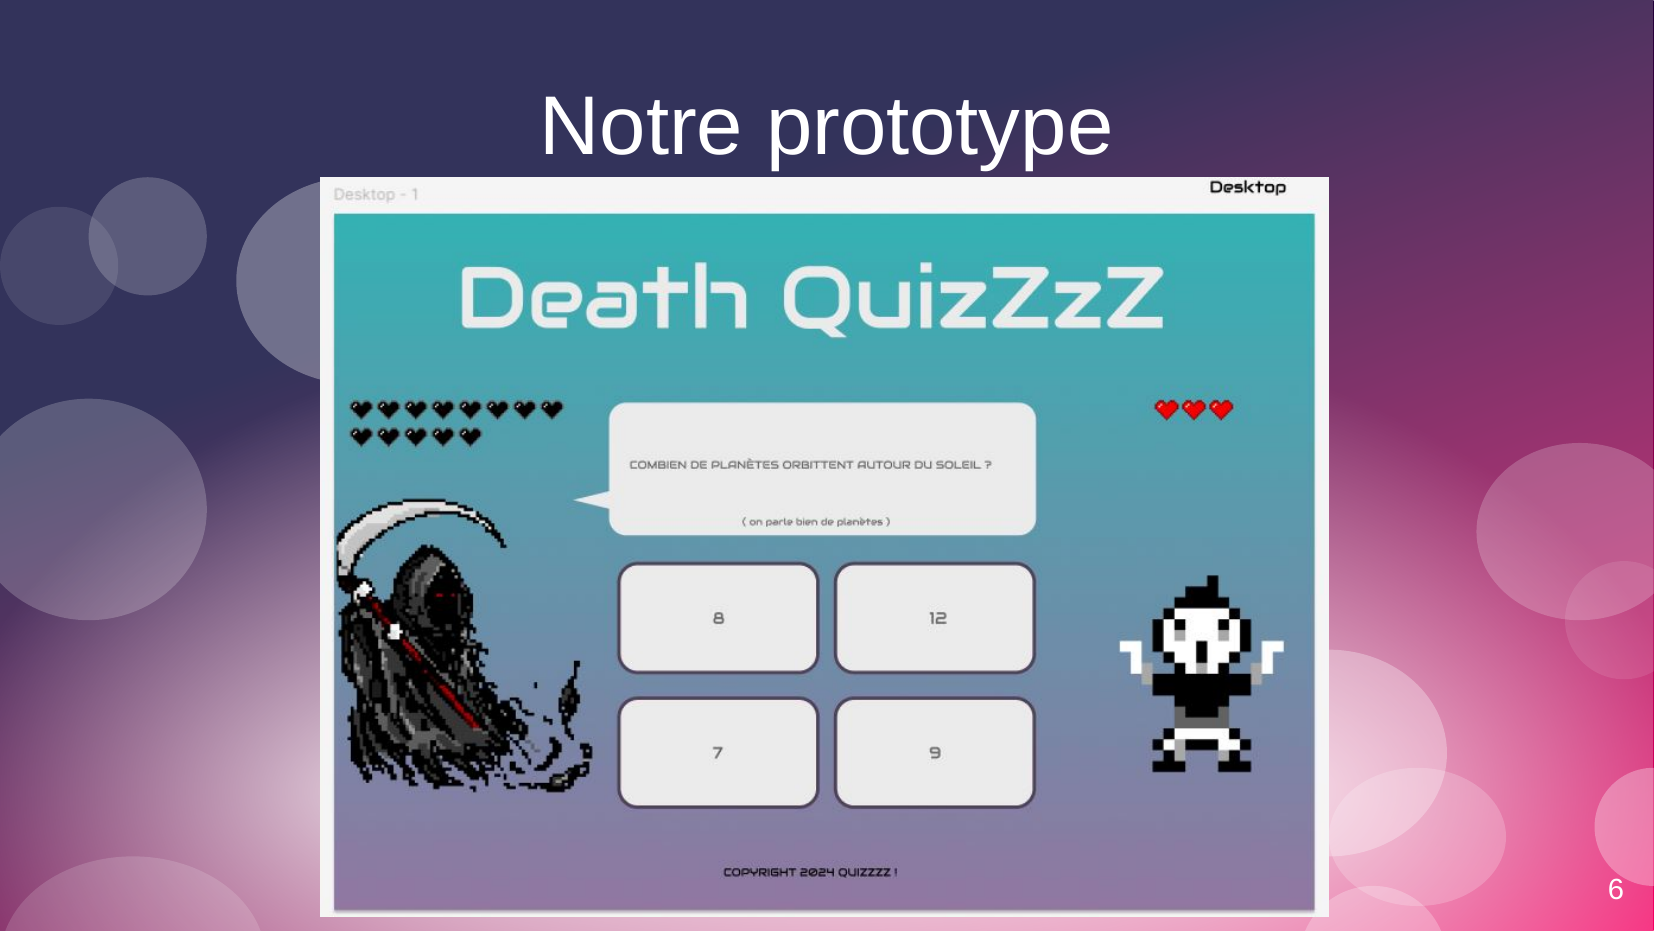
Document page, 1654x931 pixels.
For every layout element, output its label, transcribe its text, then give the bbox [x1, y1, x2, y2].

title Notre prototype [88, 44, 1565, 207]
picture [320, 177, 1329, 917]
